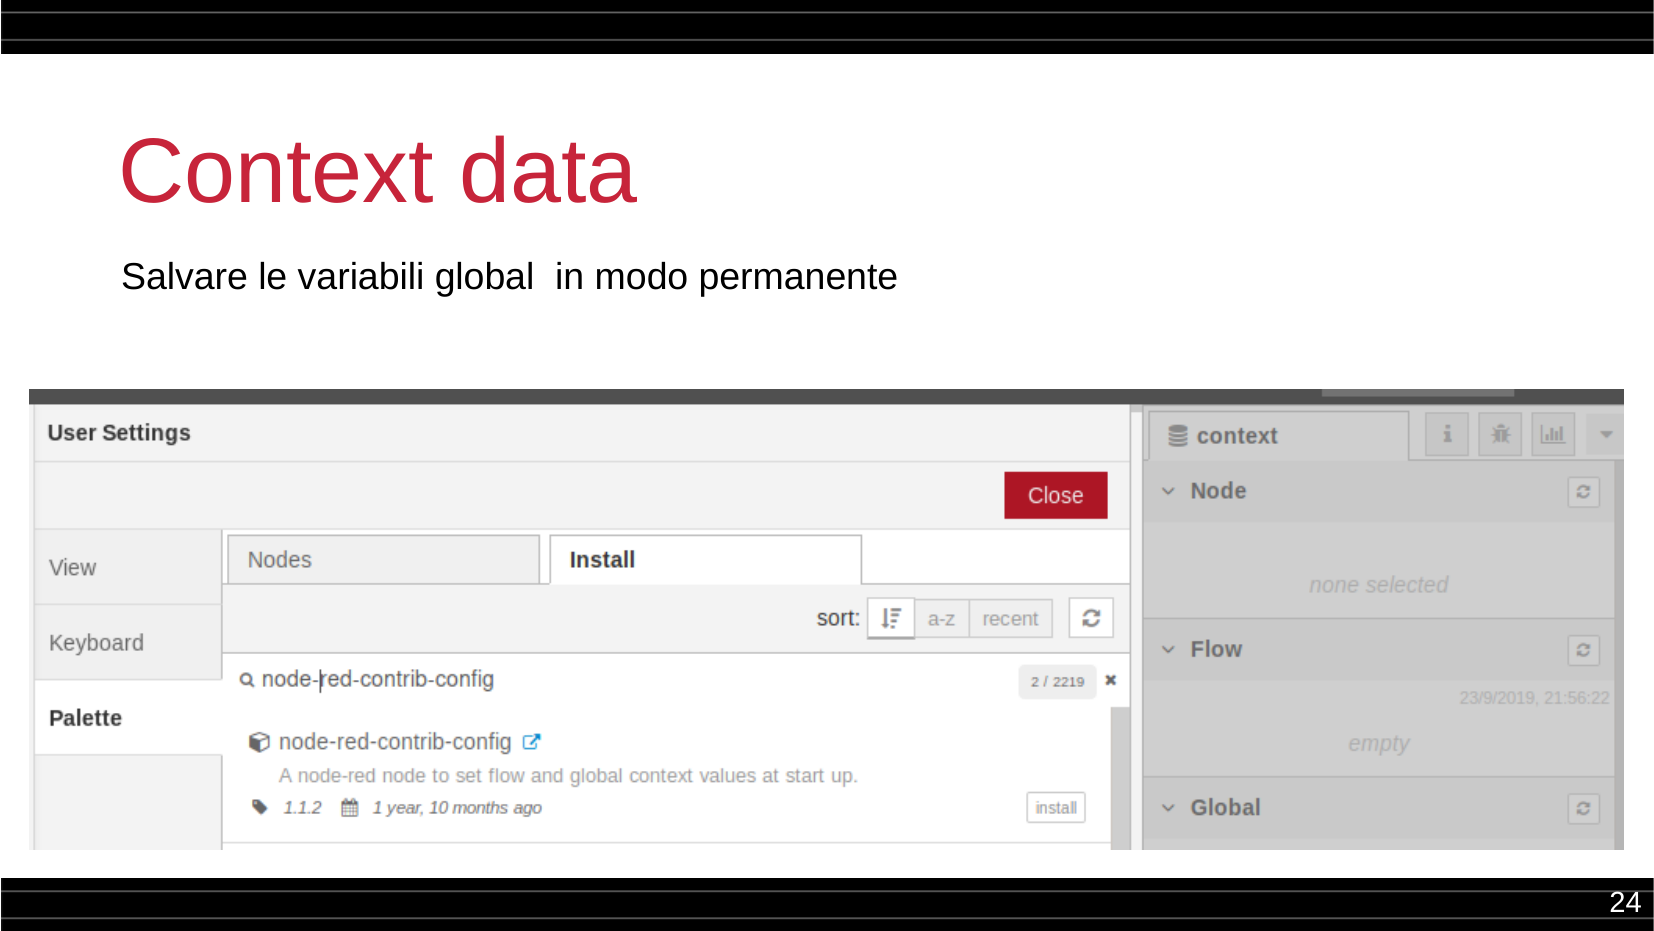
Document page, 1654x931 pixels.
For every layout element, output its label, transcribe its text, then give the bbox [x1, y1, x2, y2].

picture [1, 0, 1654, 54]
title Context data [118, 92, 1040, 248]
picture [29, 389, 1624, 850]
picture [1, 878, 1654, 931]
text_box Salvare le variabili global in modo permanente [106, 248, 1241, 347]
